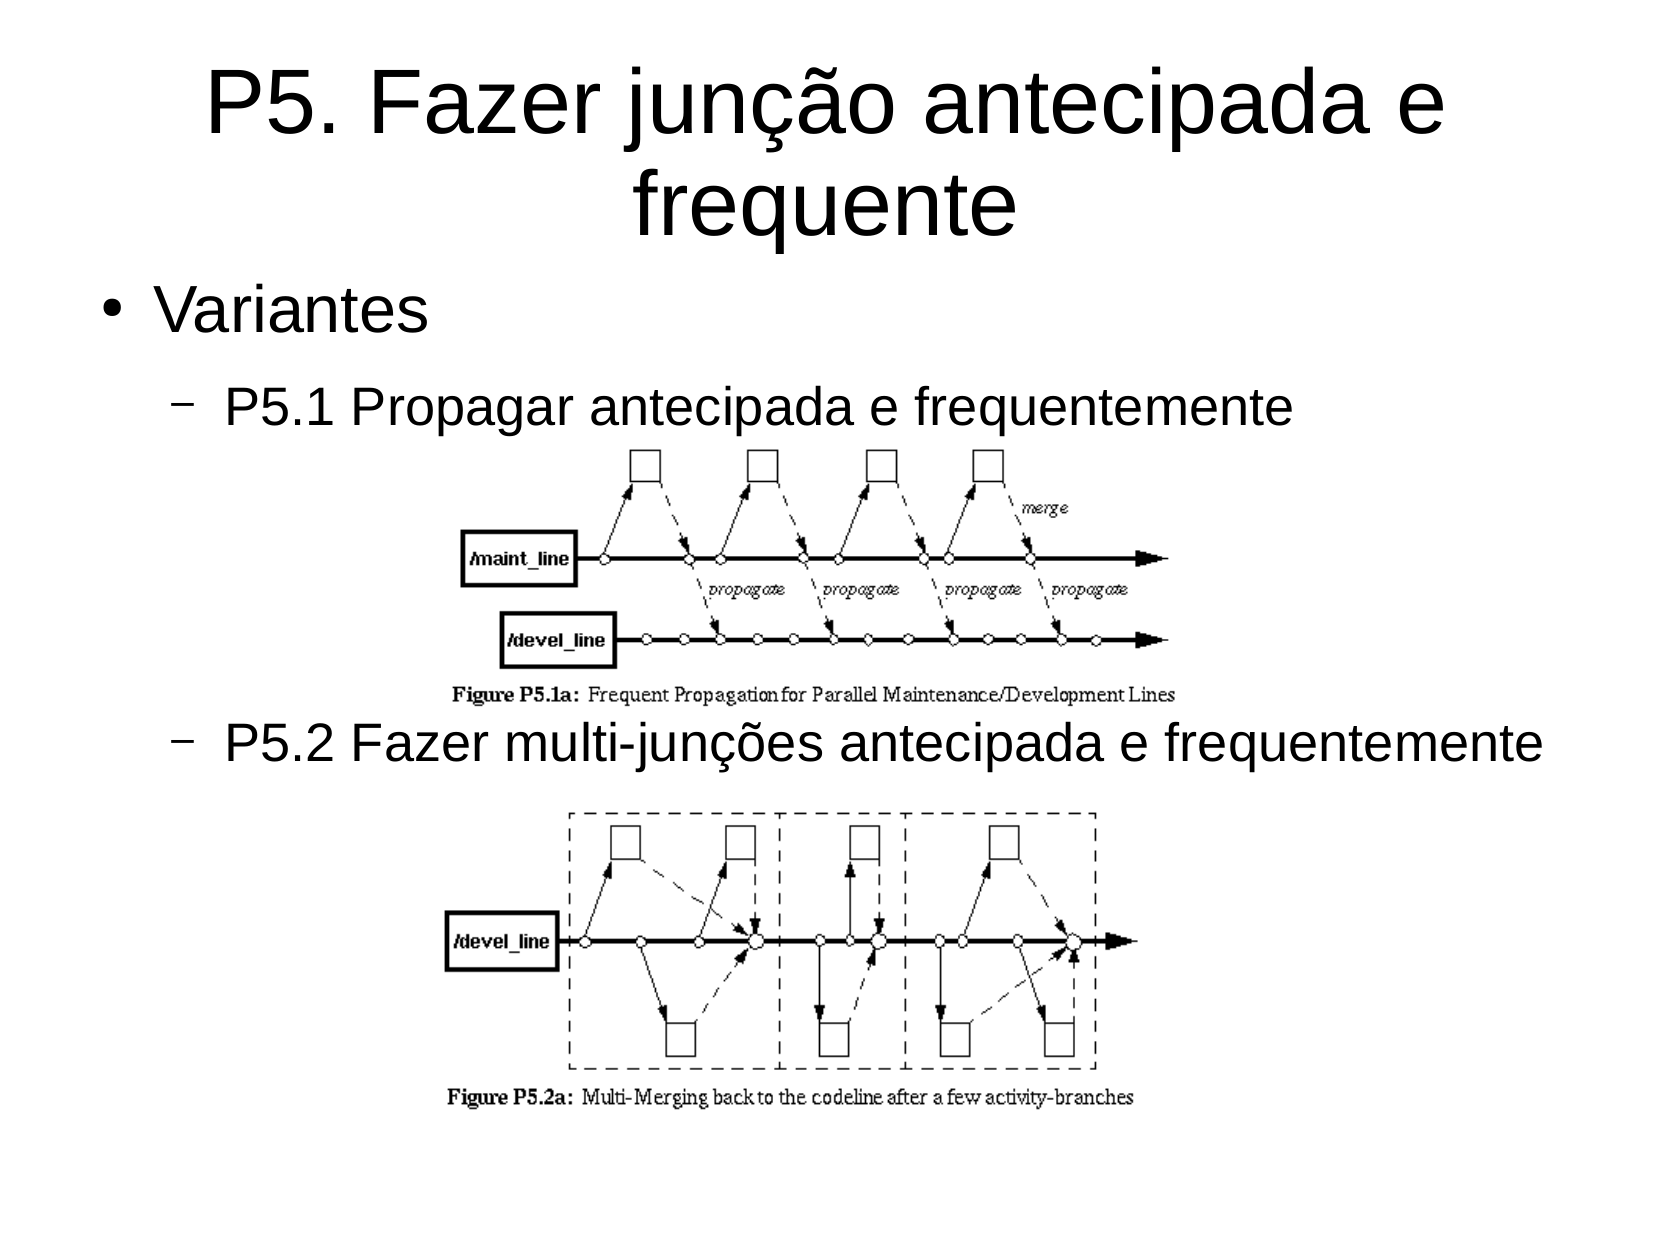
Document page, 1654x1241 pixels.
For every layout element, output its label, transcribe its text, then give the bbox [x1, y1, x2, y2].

picture [442, 438, 1192, 721]
title P5. Fazer junção antecipada e frequente [82, 49, 1571, 257]
list Variantes P5.1 Propagar antecipada e frequentemente P5.2 Fazer multi-junções antecipada e frequentemente [82, 271, 1548, 1123]
picture [425, 794, 1167, 1123]
